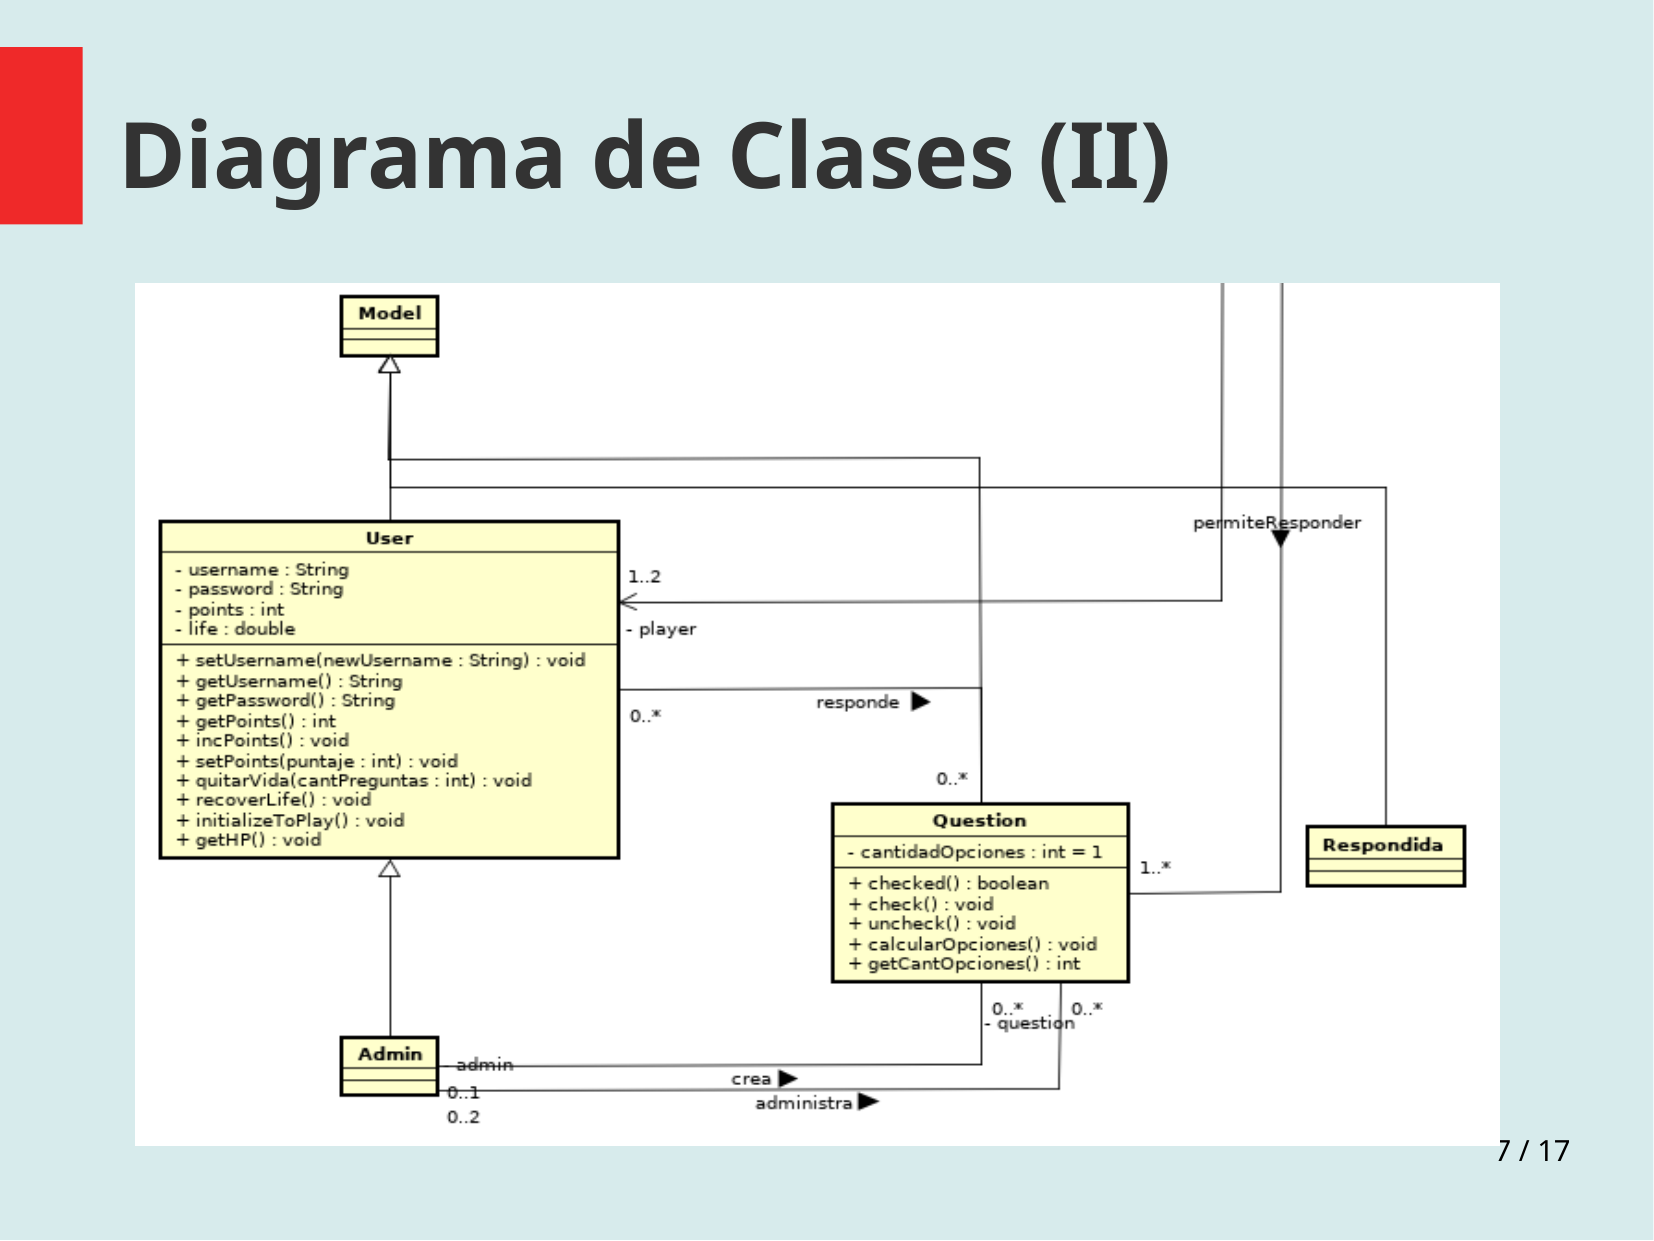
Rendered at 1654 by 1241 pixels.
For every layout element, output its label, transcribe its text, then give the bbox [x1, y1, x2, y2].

picture [135, 283, 1500, 1146]
title Diagrama de Clases (II) [118, 49, 1571, 257]
